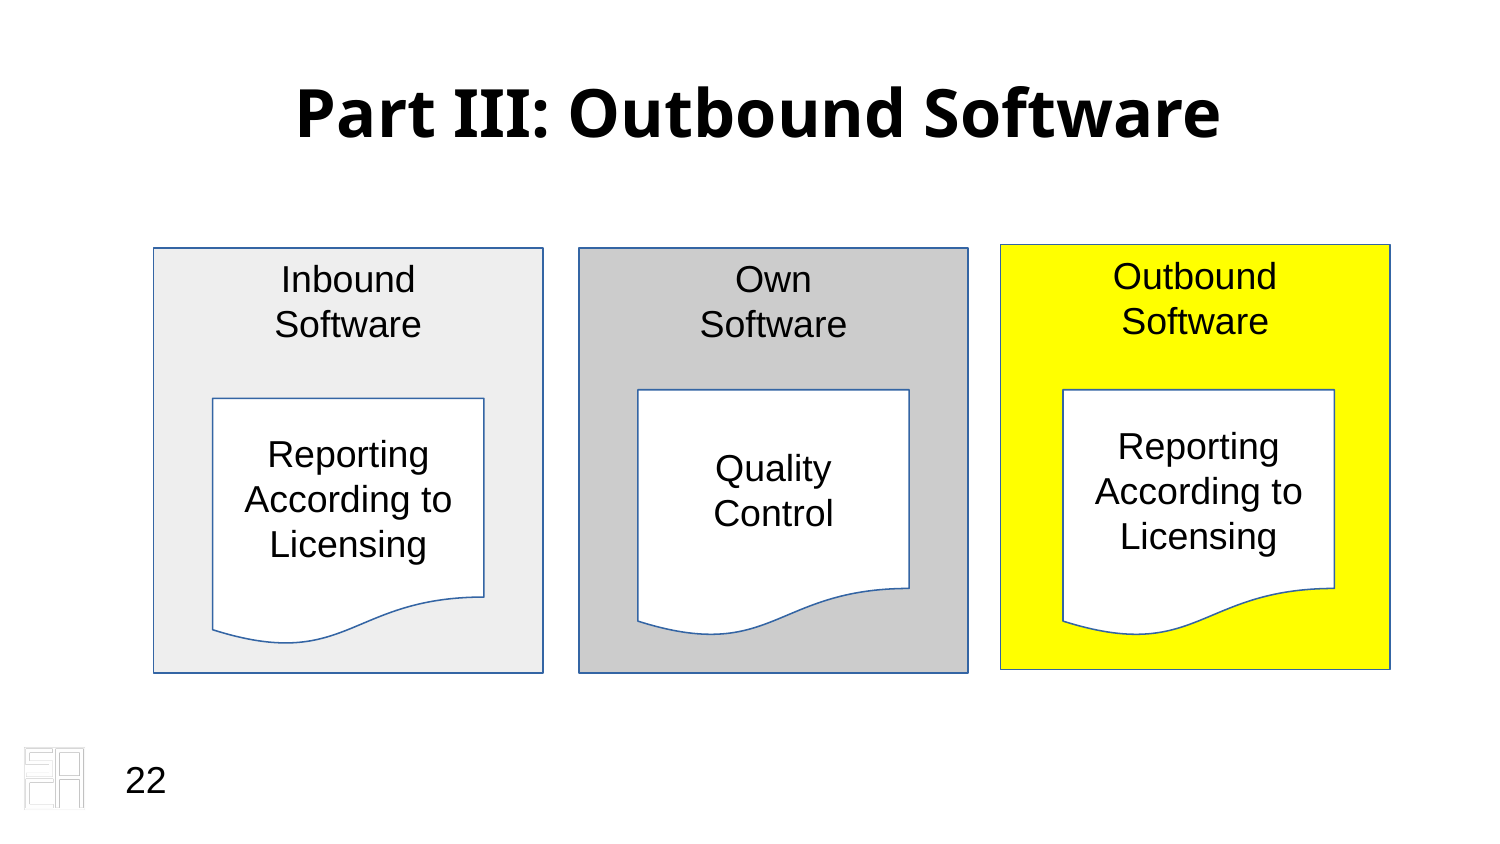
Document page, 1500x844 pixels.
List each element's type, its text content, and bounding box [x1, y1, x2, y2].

text_box Reporting According to Licensing [212, 398, 484, 643]
text_box Outbound Software [1000, 244, 1390, 670]
text_box Own Software [578, 248, 969, 673]
text_box Reporting According to Licensing [1062, 389, 1335, 635]
text_box Part III: Outbound Software [84, 22, 1434, 152]
picture [23, 746, 86, 811]
text_box Inbound Software [153, 248, 543, 673]
text_box Quality Control [637, 389, 910, 635]
